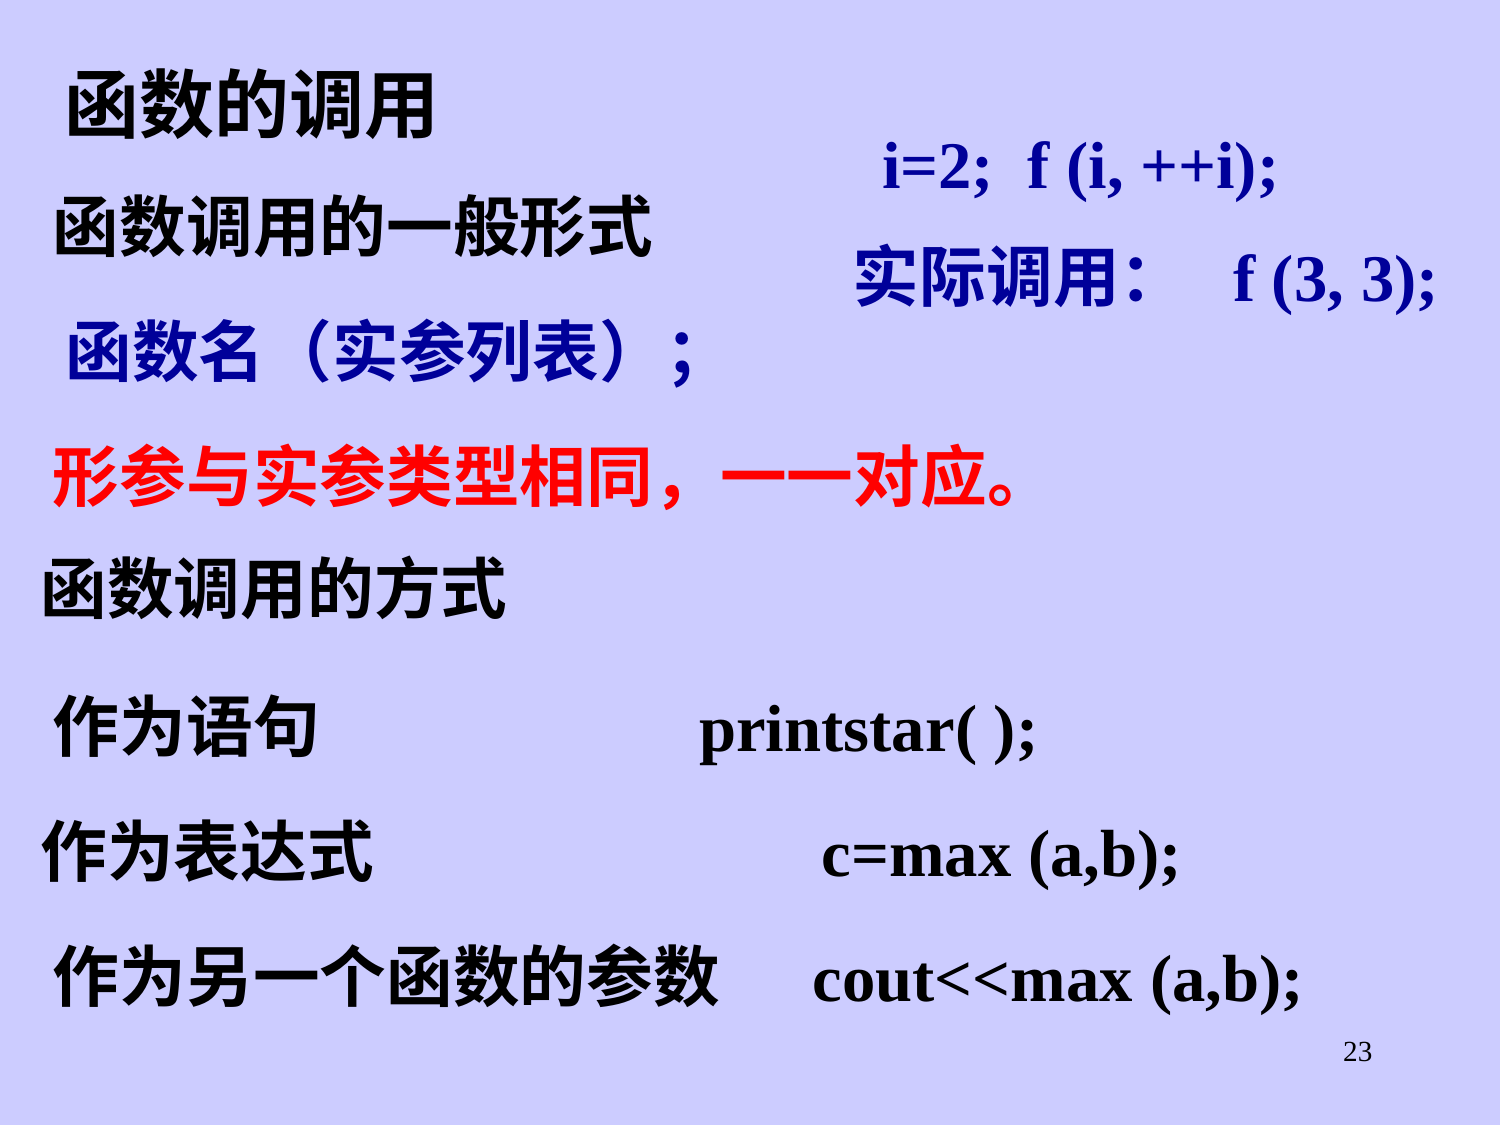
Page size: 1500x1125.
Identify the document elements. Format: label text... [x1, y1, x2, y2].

text_box i=2; f (i, ++i); [862, 112, 1351, 205]
text_box 形参与实参类型相同，一一对应。 [50, 425, 1151, 517]
text_box 函数调用的一般形式 [50, 174, 1401, 267]
text_box 函数调用的方式 [37, 537, 1388, 630]
text_box 作为表达式 c=max (a,b); [37, 800, 1388, 892]
text_box 作为语句 printstar( ); [50, 675, 1333, 767]
text_box <编号> [1074, 1025, 1388, 1101]
text_box 作为另一个函数的参数 cout<<max (a,b); [50, 924, 1401, 1017]
text_box 函数的调用 [50, 49, 563, 156]
text_box 函数名（实参列表）； [62, 299, 951, 392]
text_box 实际调用： f (3, 3); [849, 224, 1463, 317]
